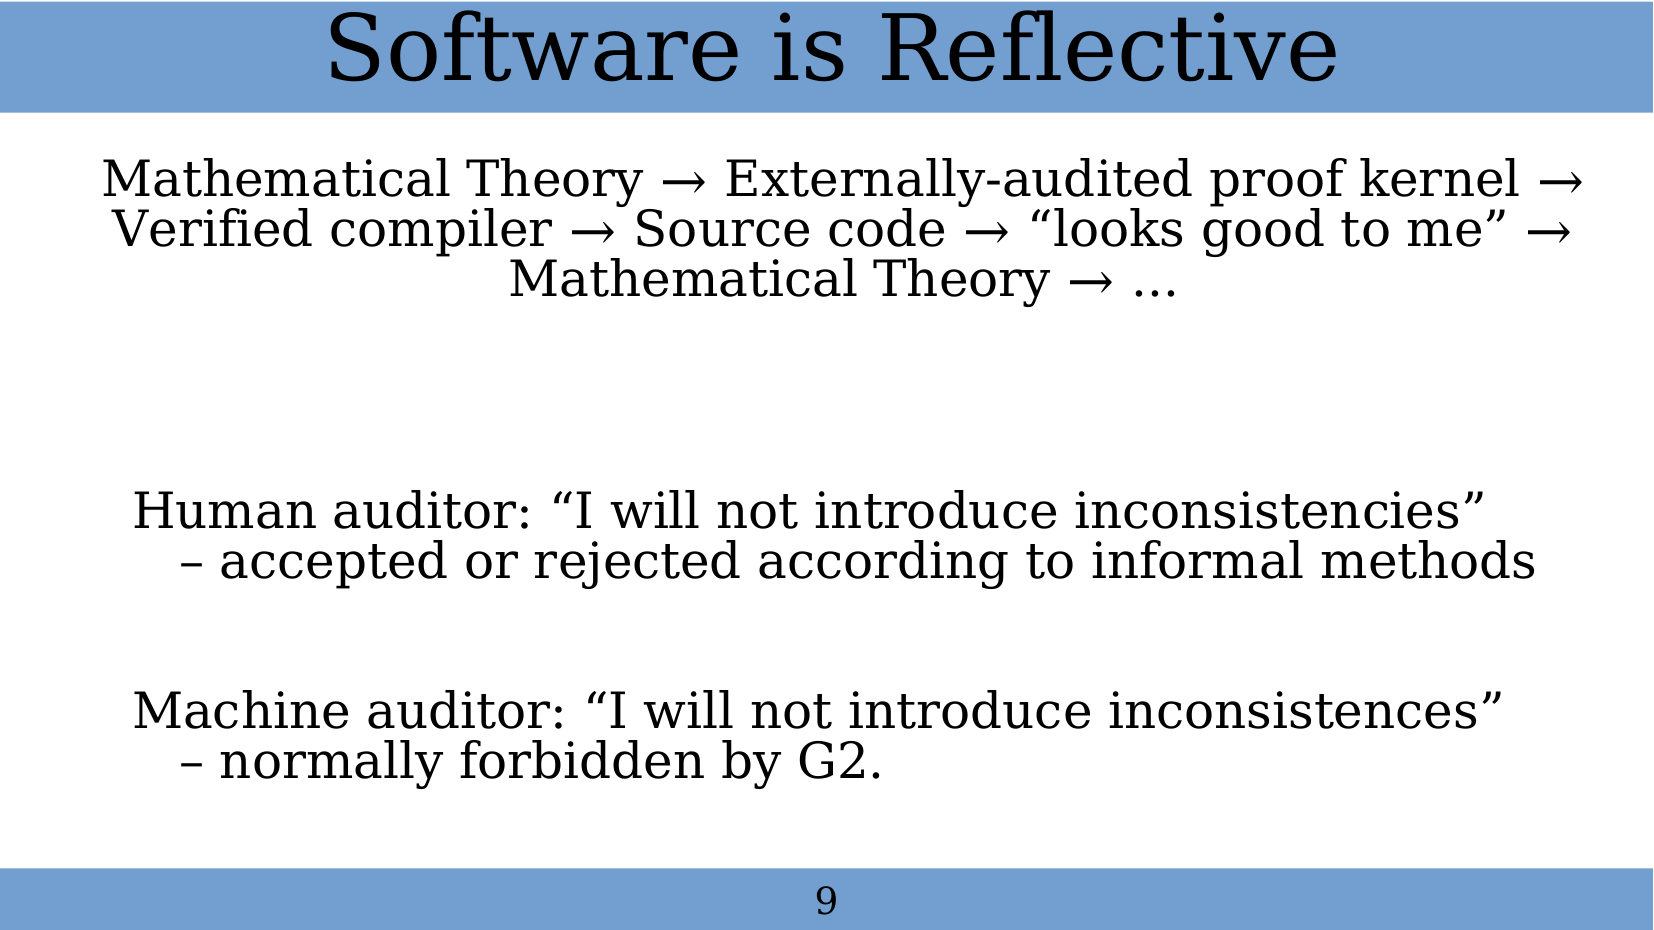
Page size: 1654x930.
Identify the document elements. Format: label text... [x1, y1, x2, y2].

text_box Human auditor: “I will not introduce inconsistencies” – accepted or rejected according to informal methods Machine auditor: “I will not introduce inconsistences” – normally forbidden by G2. [117, 481, 1554, 797]
text_box Mathematical Theory → Externally-audited proof kernel → Verified compiler → Source code → “looks good to me” → Mathematical Theory → ... [37, 150, 1651, 365]
title [0, 1, 1653, 113]
text_box 9 [770, 877, 883, 930]
text_box Software is Reflective [167, 0, 1498, 107]
text_box [0, 868, 1653, 930]
